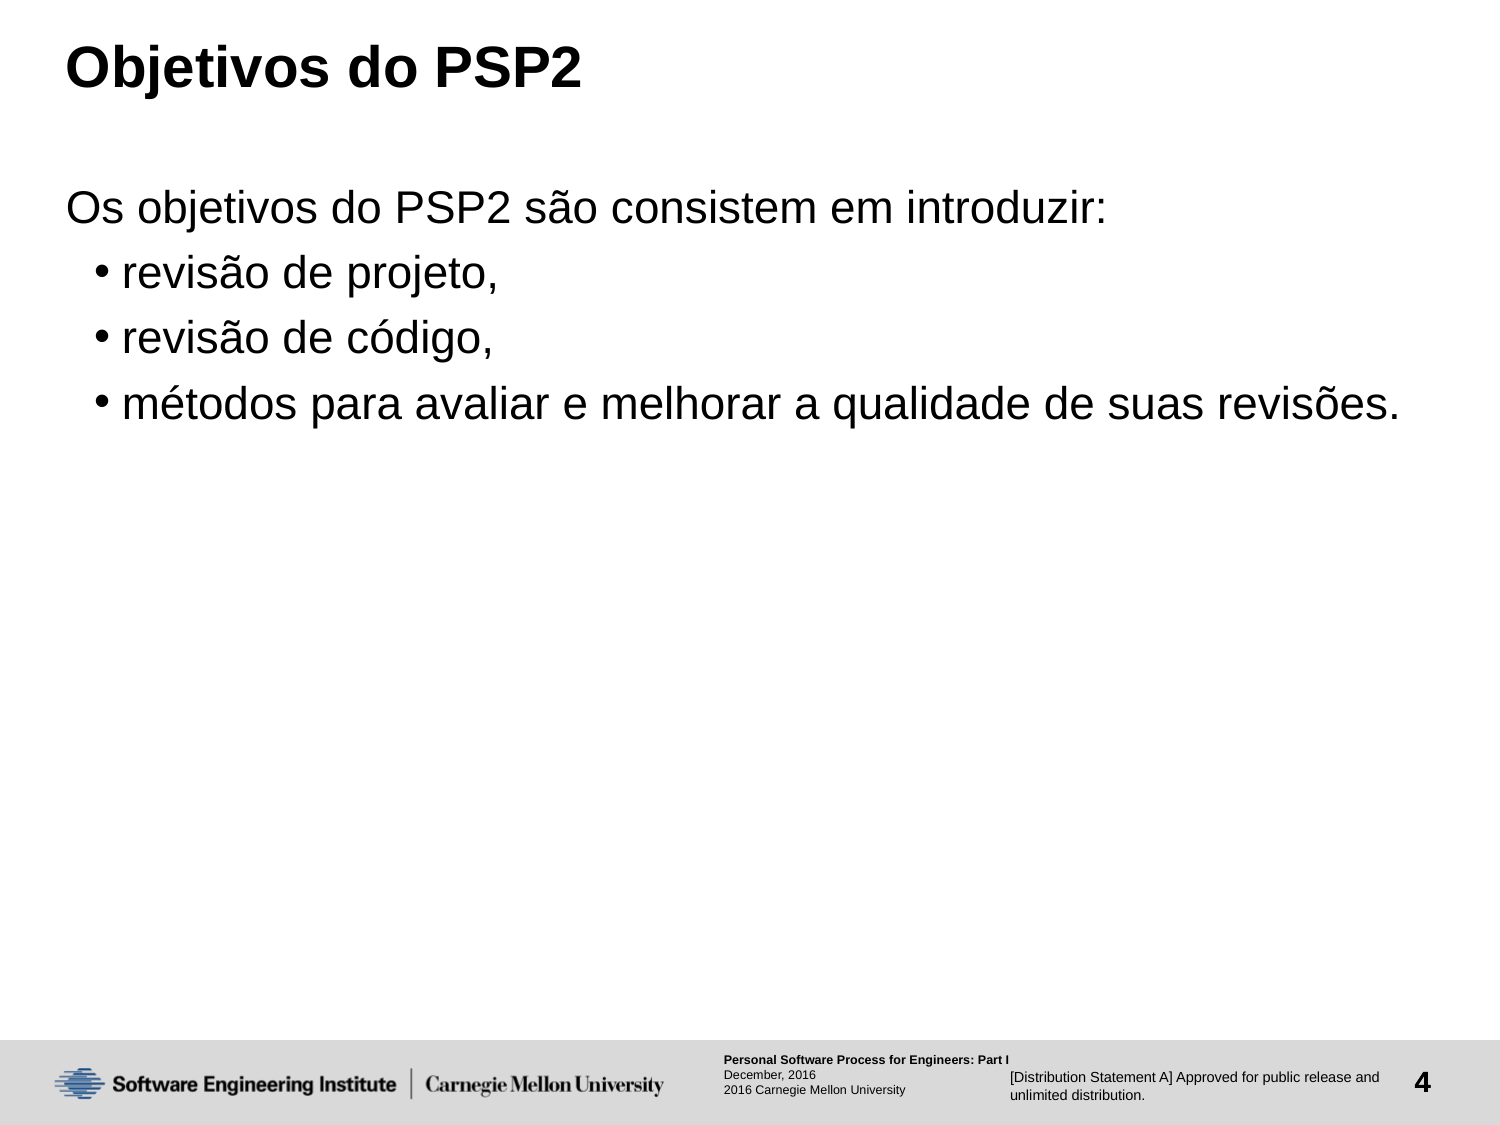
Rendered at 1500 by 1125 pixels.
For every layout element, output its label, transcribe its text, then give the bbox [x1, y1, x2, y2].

picture [46, 1061, 673, 1104]
list Os objetivos do PSP2 são consistem em introduzir: revisão de projeto, revisão de código, métodos para avaliar e melhorar a qualidade de suas revisões. [65, 177, 1431, 1000]
title Objetivos do PSP2 [65, 37, 1313, 148]
